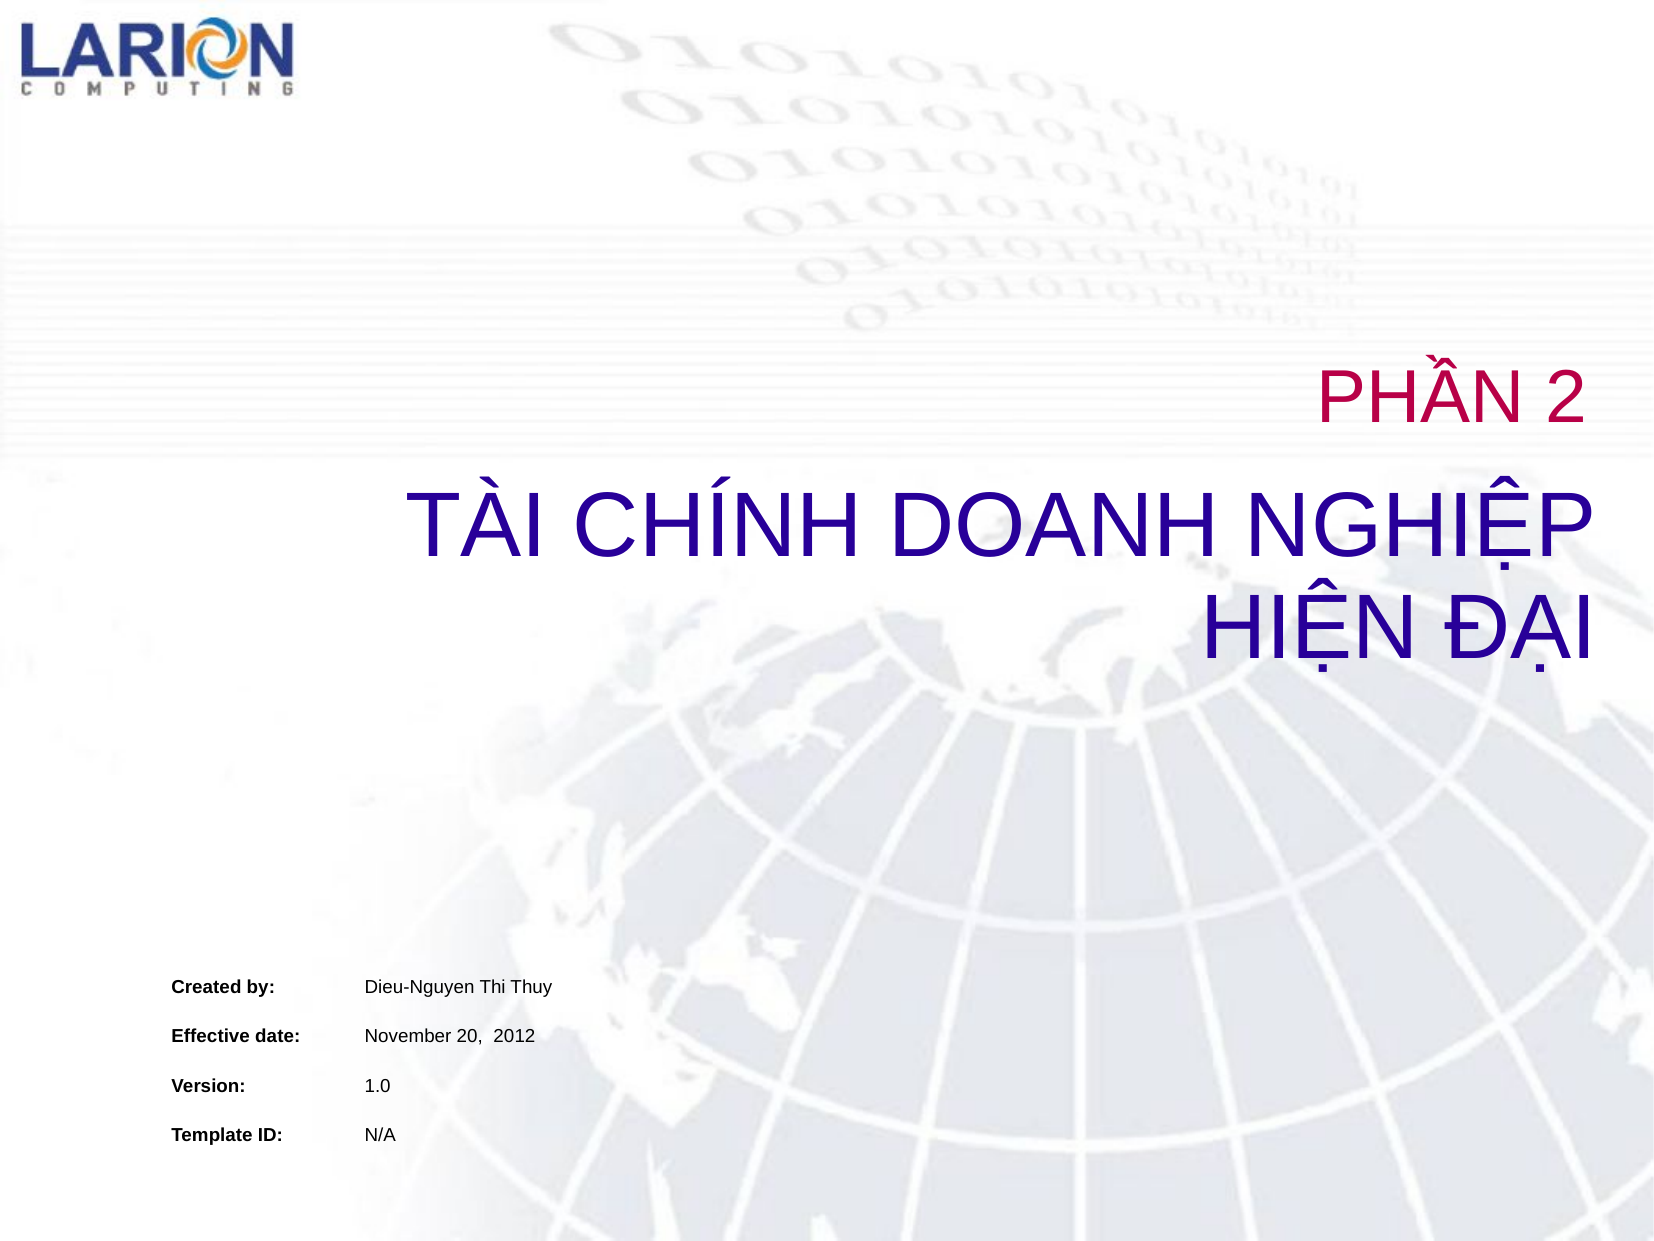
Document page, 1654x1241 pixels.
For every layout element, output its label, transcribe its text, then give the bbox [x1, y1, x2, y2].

table_header Created by: [157, 962, 350, 1012]
table_cell November 20, 2012 [350, 1012, 1407, 1061]
table_cell N/A [350, 1110, 1407, 1160]
table_cell Version: [157, 1061, 350, 1110]
table_cell 1.0 [350, 1061, 1407, 1110]
picture [0, 0, 1654, 1241]
text_box PHẦN 2 [37, 347, 1603, 447]
table_cell Effective date: [157, 1012, 350, 1061]
table_header Dieu-Nguyen Thi Thuy [350, 962, 1407, 1012]
table_cell Template ID: [157, 1110, 350, 1160]
text_box TÀI CHÍNH DOANH NGHIỆP HIỆN ĐẠI [37, 465, 1613, 686]
